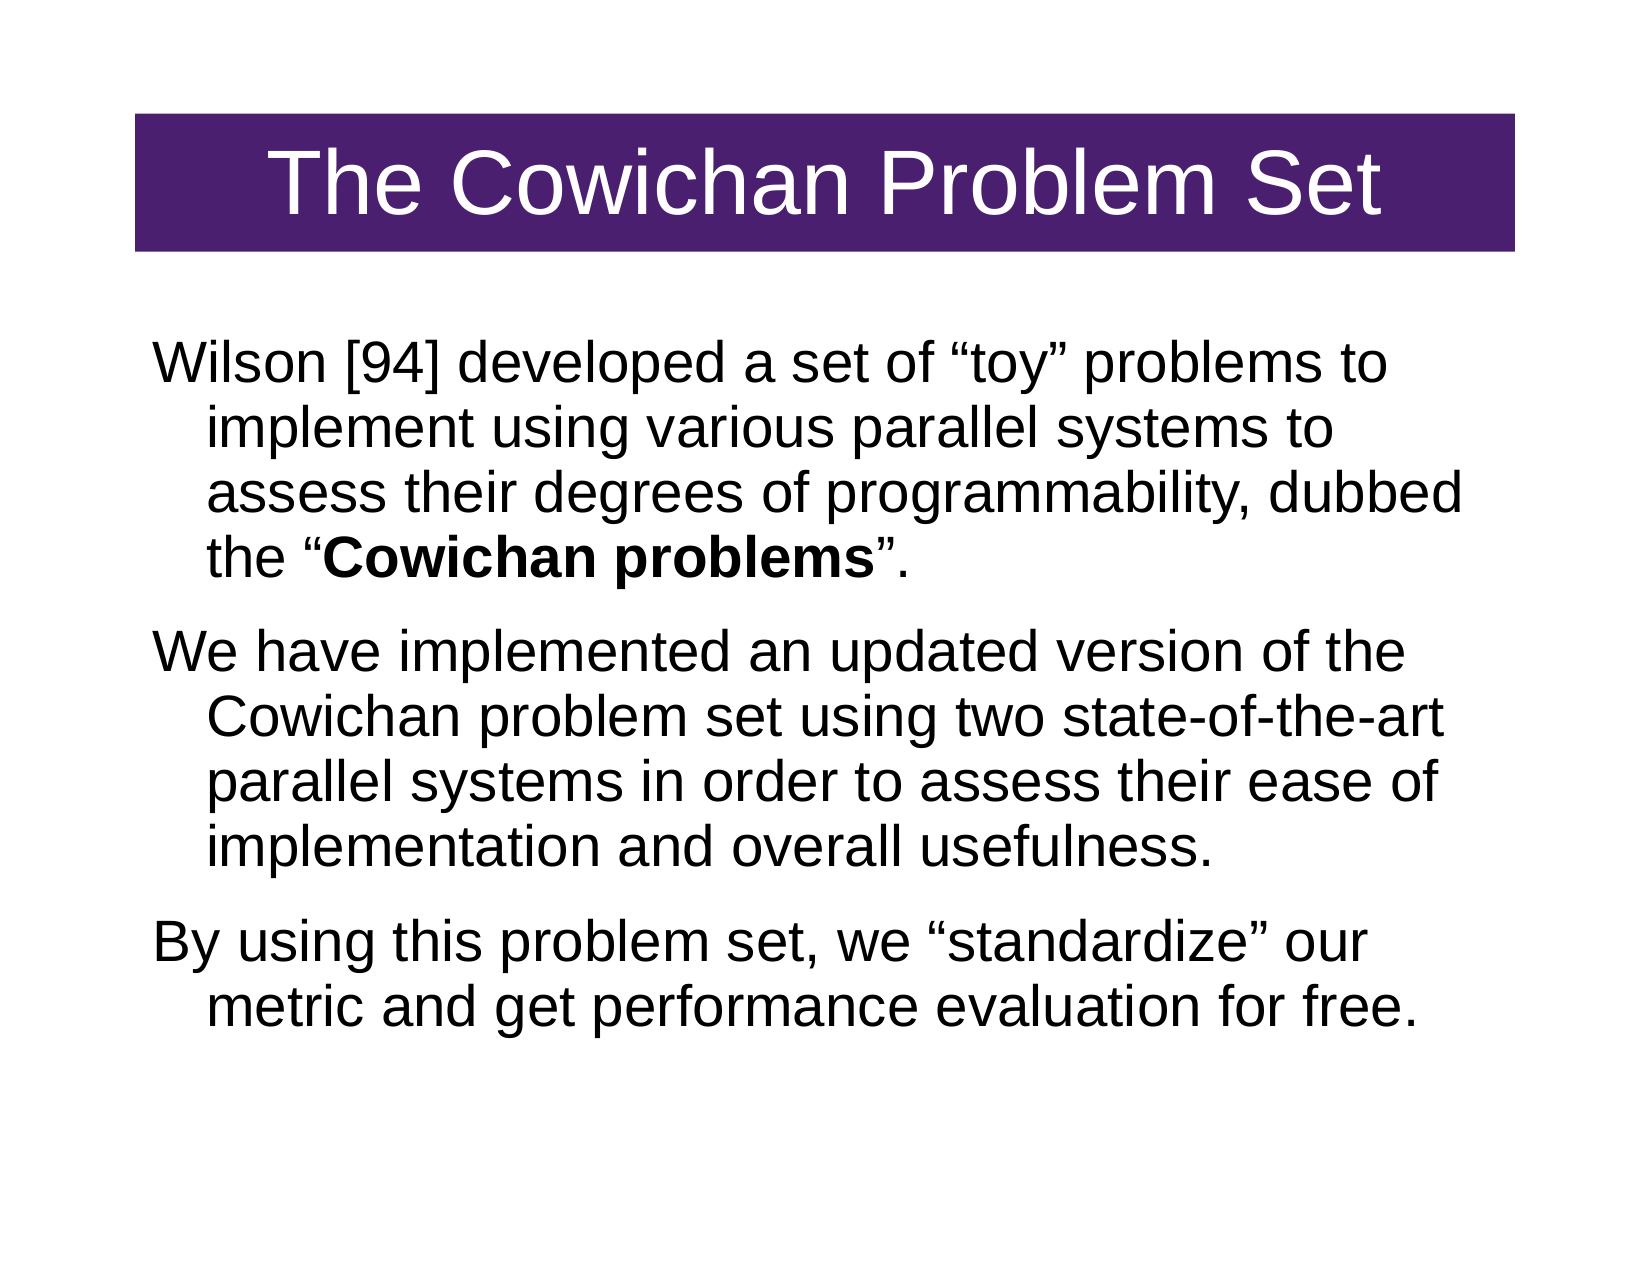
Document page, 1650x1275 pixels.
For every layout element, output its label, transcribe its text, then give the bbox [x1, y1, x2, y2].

list Wilson [94] developed a set of “toy” problems to implement using various parallel systems to assess their degrees of programmability, dubbed the “Cowichan problems”. We have implemented an updated version of the Cowichan problem set using two state-of-the-art parallel systems in order to assess their ease of implementation and overall usefulness. By using this problem set, we “standardize” our metric and get performance evaluation for free. [135, 329, 1515, 1117]
title The Cowichan Problem Set [135, 113, 1515, 252]
